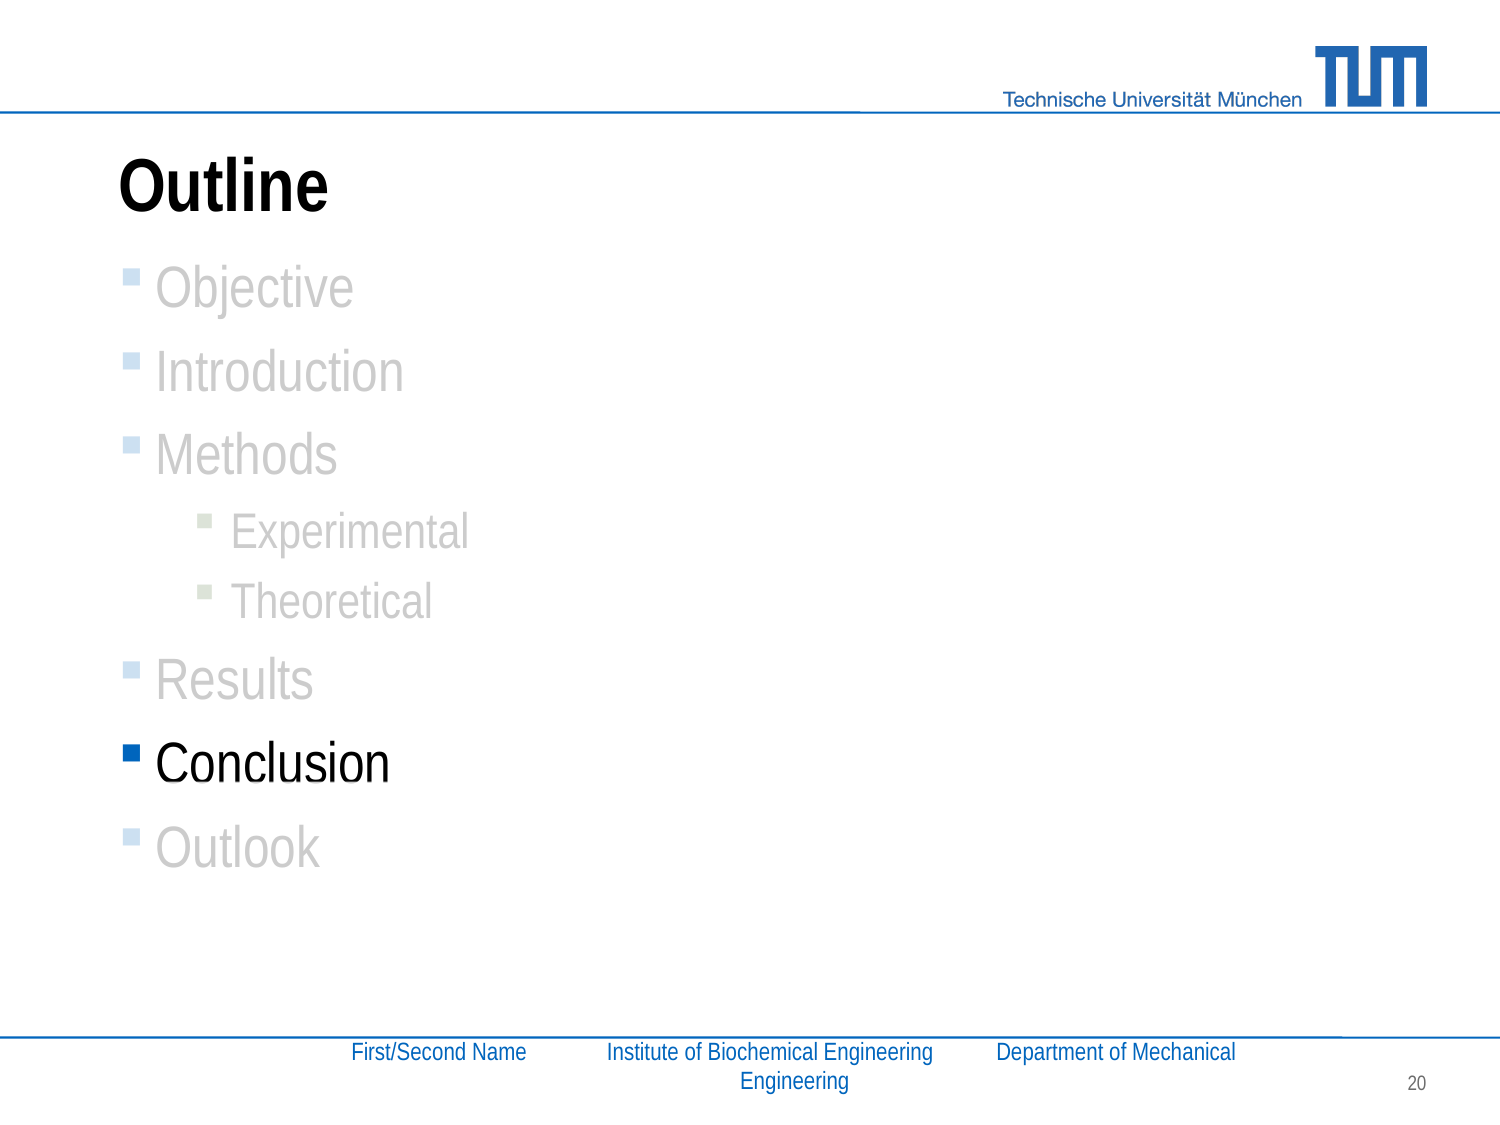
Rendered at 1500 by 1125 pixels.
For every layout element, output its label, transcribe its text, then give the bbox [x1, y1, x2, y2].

slide_number <number> [1340, 1042, 1427, 1103]
footer First/Second Name Institute of Biochemical Engineering Department of Mechanical Engineering [278, 1042, 1312, 1103]
picture [1003, 46, 1427, 107]
list Objective Introduction Methods Experimental Theoretical Results Conclusion Outlook [103, 249, 1473, 1014]
text_box [103, 781, 599, 876]
title Outline [103, 114, 1397, 235]
text_box [103, 231, 599, 712]
